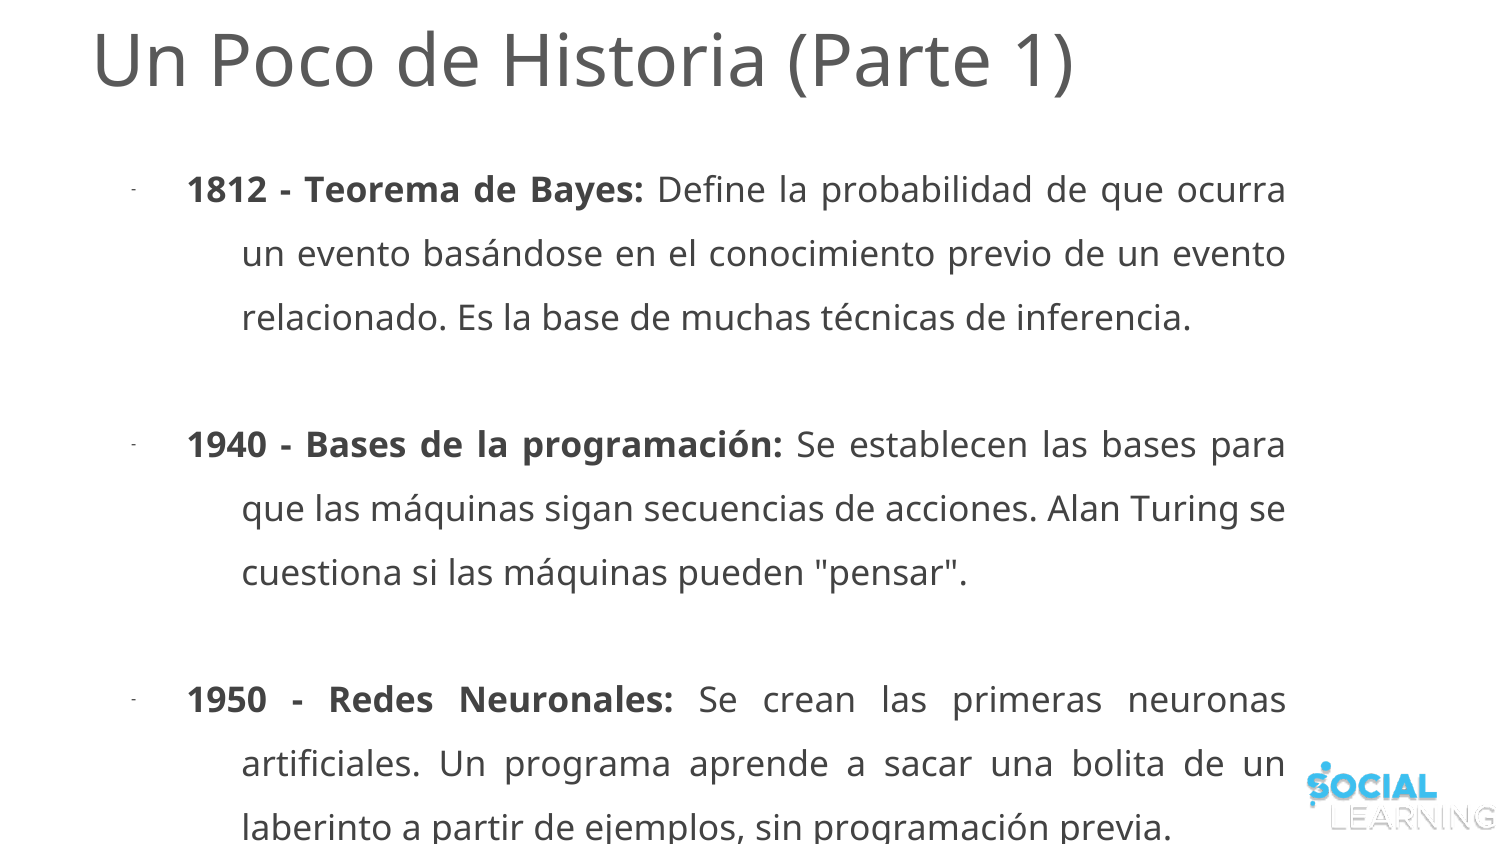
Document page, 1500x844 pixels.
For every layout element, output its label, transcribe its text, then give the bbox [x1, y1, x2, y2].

text_box 1812 - Teorema de Bayes: Define la probabilidad de que ocurra un evento basándose en el conocimiento previo de un evento relacionado. Es la base de muchas técnicas de inferencia. 1940 - Bases de la programación: Se establecen las bases para que las máquinas sigan secuencias de acciones. Alan Turing se cuestiona si las máquinas pueden "pensar". 1950 - Redes Neuronales: Se crean las primeras neuronas artificiales. Un programa aprende a sacar una bolita de un laberinto a partir de ejemplos, sin programación previa. [76, 130, 1302, 844]
picture [1302, 744, 1500, 844]
text_box Un Poco de Historia (Parte 1) [76, 0, 1281, 130]
